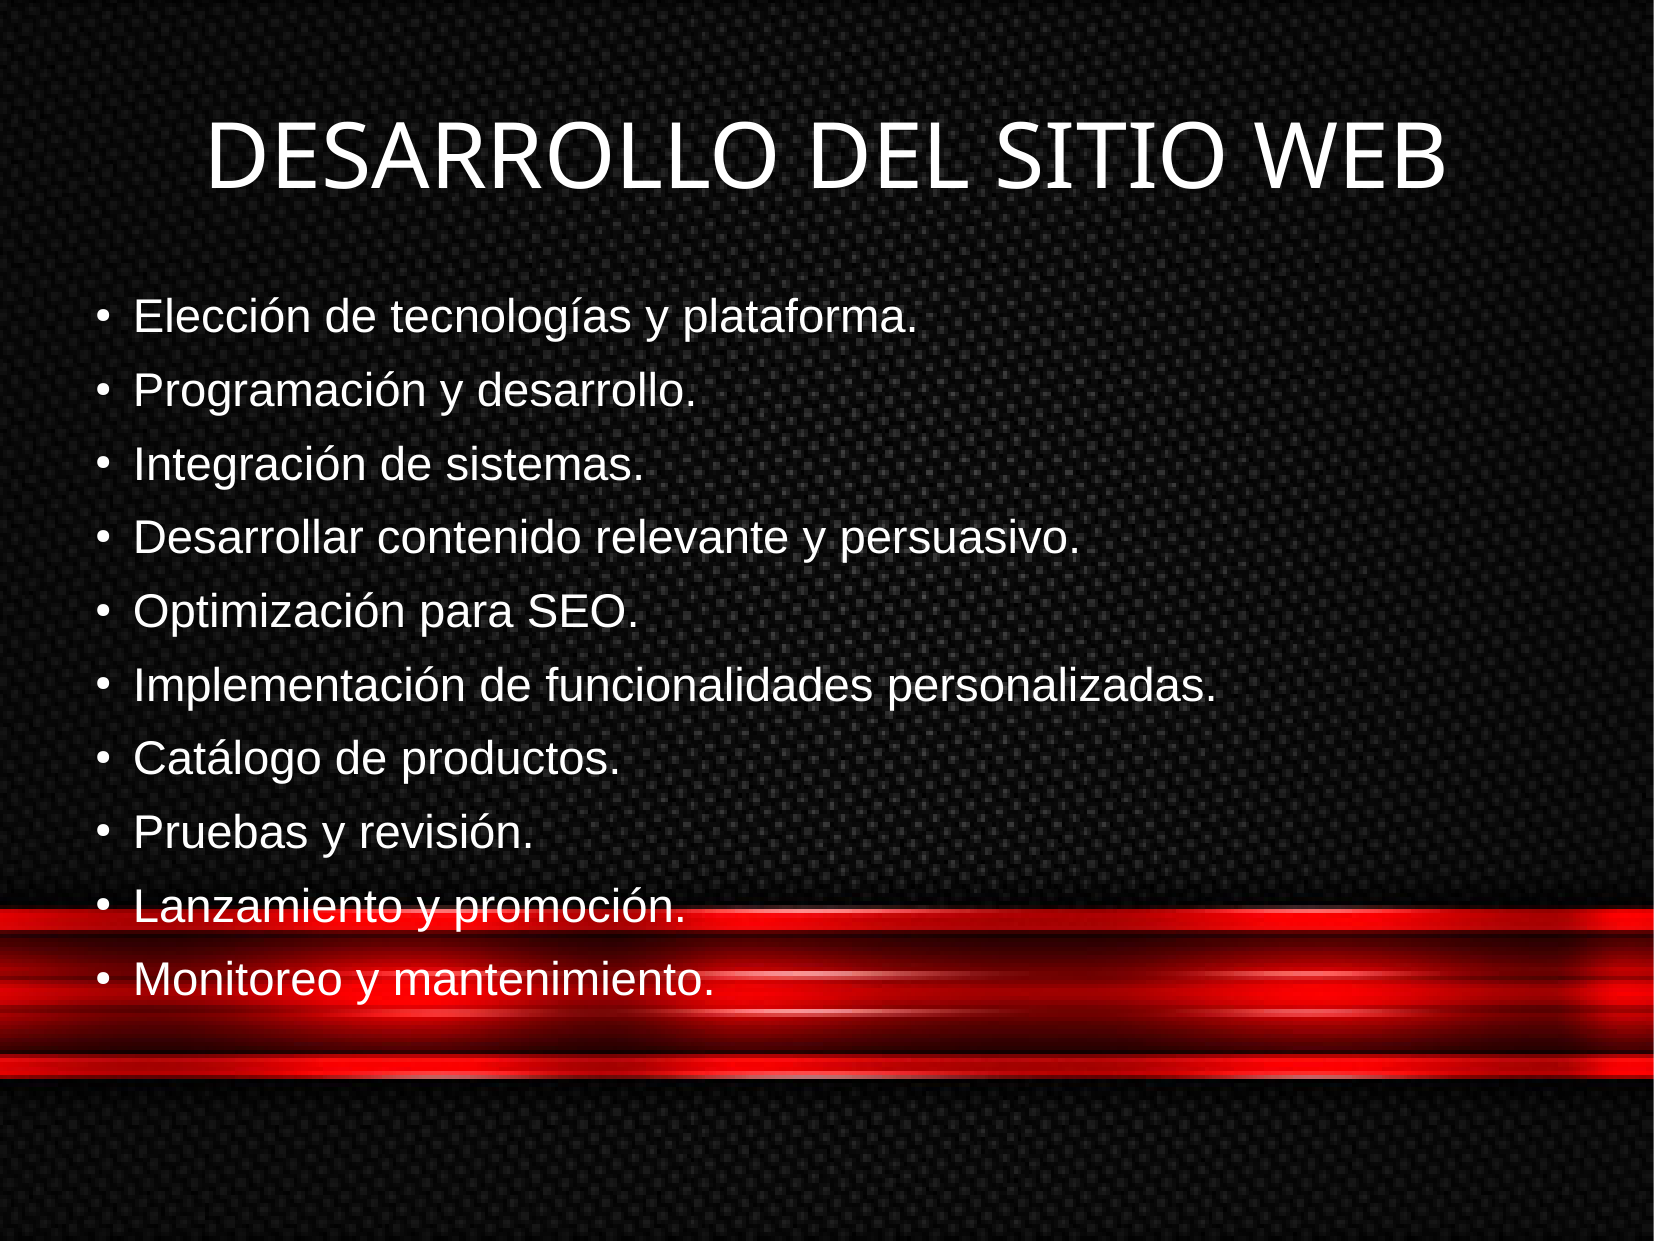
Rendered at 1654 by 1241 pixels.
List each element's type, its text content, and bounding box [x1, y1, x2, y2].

list Elección de tecnologías y plataforma. Programación y desarrollo. Integración de sistemas. Desarrollar contenido relevante y persuasivo. Optimización para SEO. Implementación de funcionalidades personalizadas. Catálogo de productos. Pruebas y revisión. Lanzamiento y promoción. Monitoreo y mantenimiento. [82, 290, 1571, 1010]
title DESARROLLO DEL SITIO WEB [82, 49, 1571, 257]
picture [0, 0, 1654, 1241]
